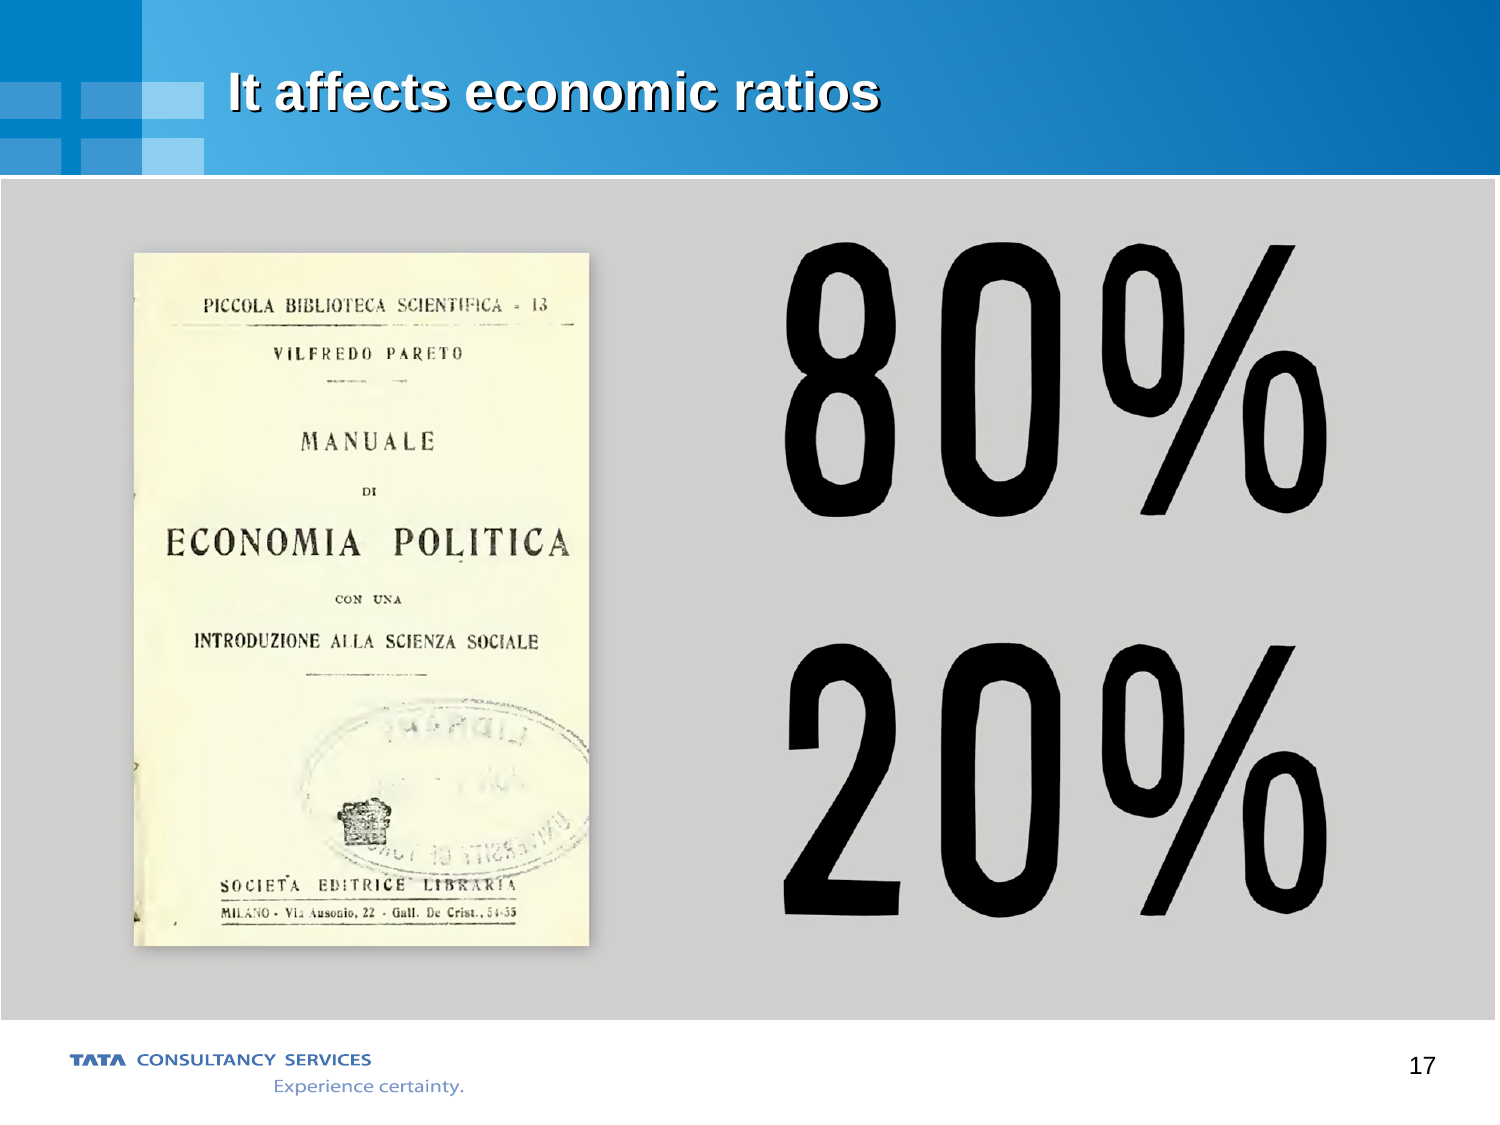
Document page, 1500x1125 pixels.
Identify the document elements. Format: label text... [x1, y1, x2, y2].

title It affects economic ratios [212, 54, 1447, 131]
picture [1, 179, 1495, 1021]
